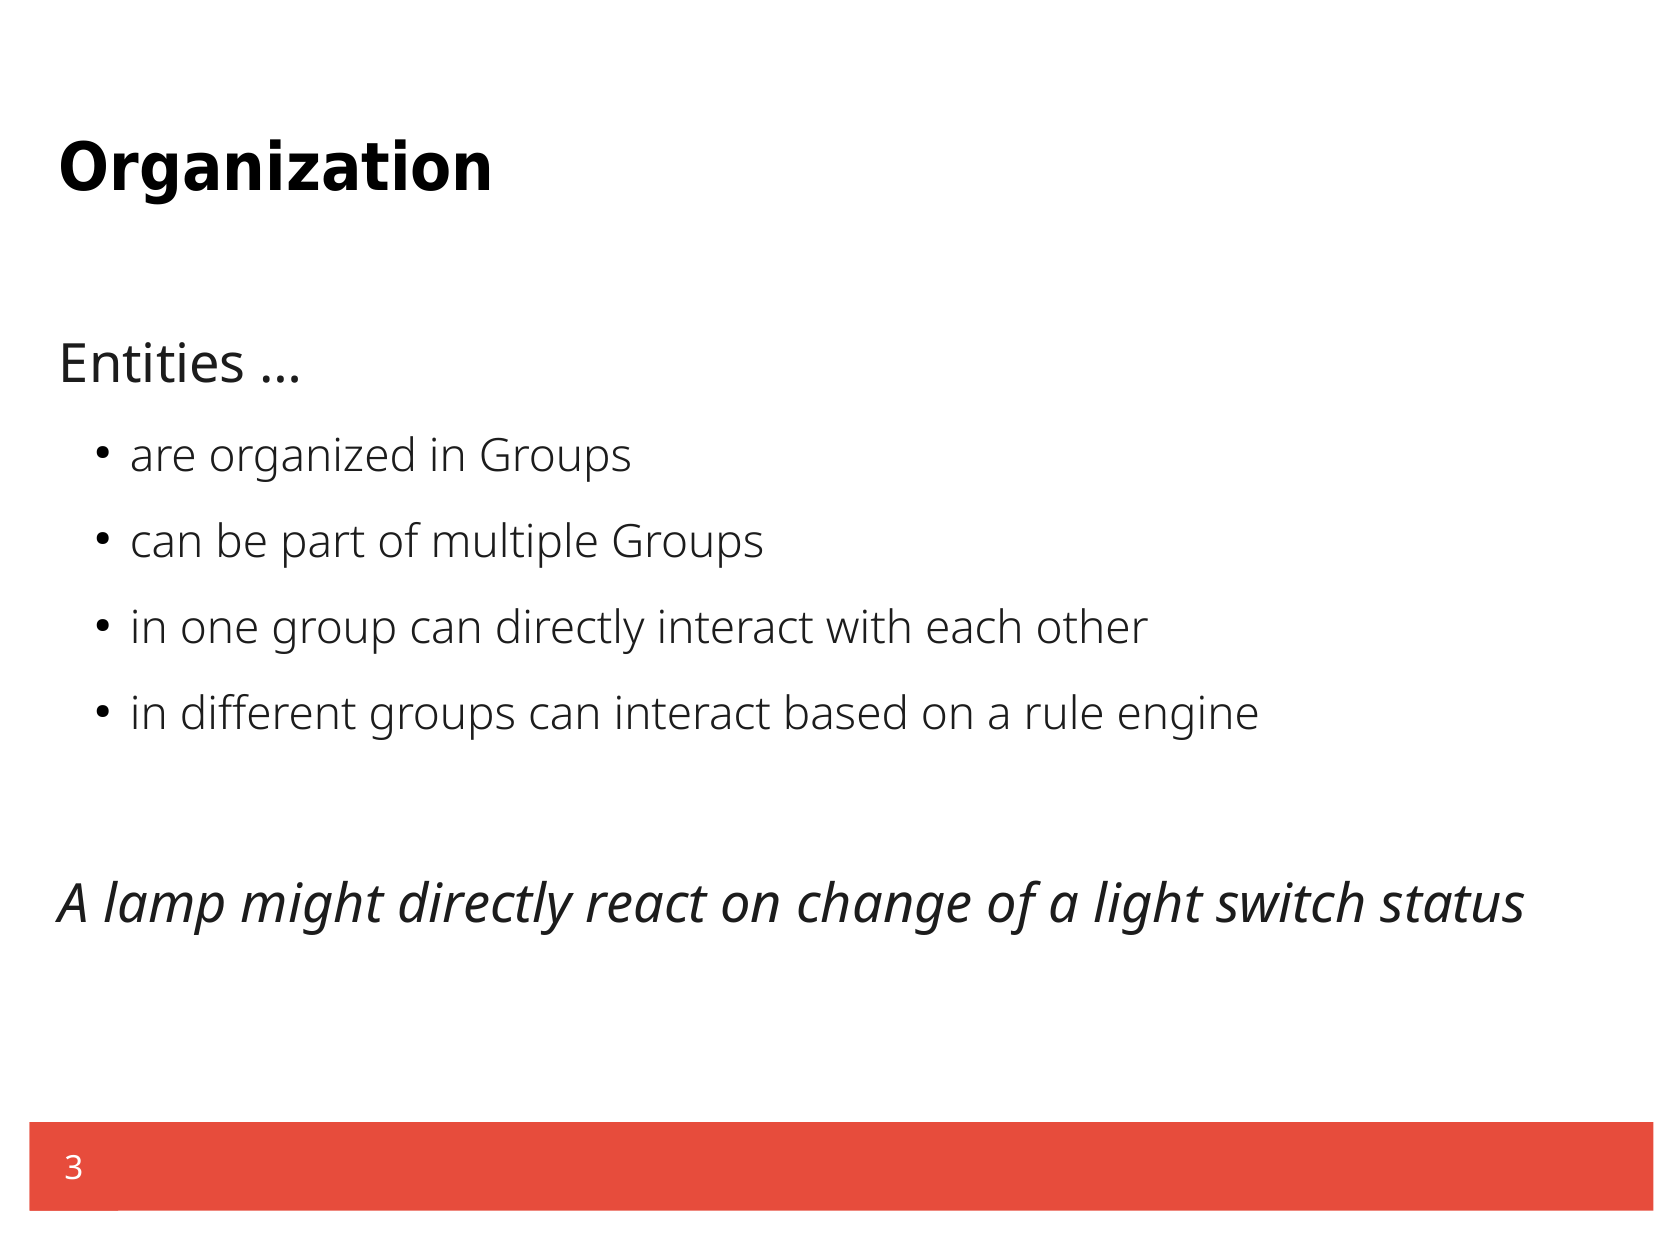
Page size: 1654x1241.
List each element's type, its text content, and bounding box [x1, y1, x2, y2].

list Entities … are organized in Groups can be part of multiple Groups in one group can directly interact with each other in different groups can interact based on a rule engine A lamp might directly react on change of a light switch status [59, 324, 1565, 1093]
title Organization [59, 59, 1595, 207]
